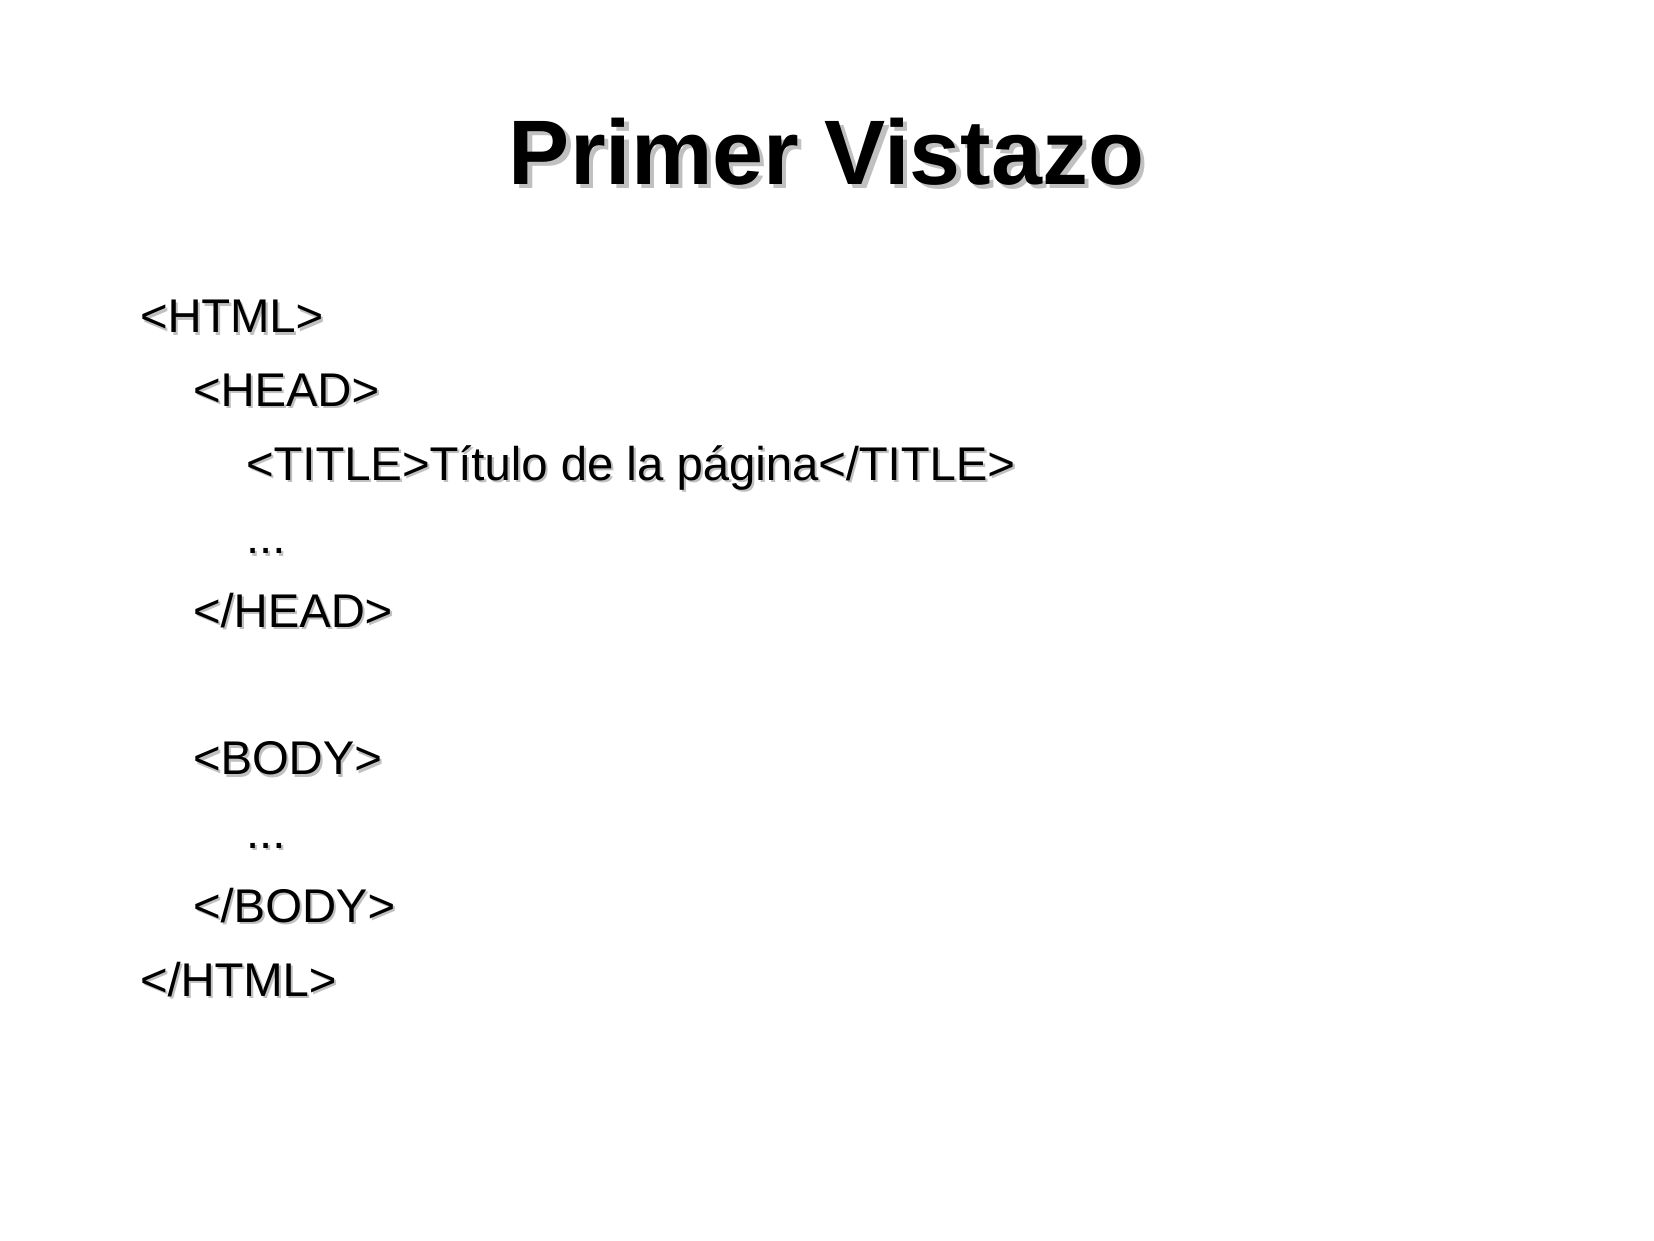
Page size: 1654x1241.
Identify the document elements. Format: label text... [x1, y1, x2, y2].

title Primer Vistazo [82, 49, 1571, 257]
list <HTML> <HEAD> <TITLE>Título de la página</TITLE> ... </HEAD> <BODY> ... </BODY> </HTML> [89, 290, 1564, 1010]
